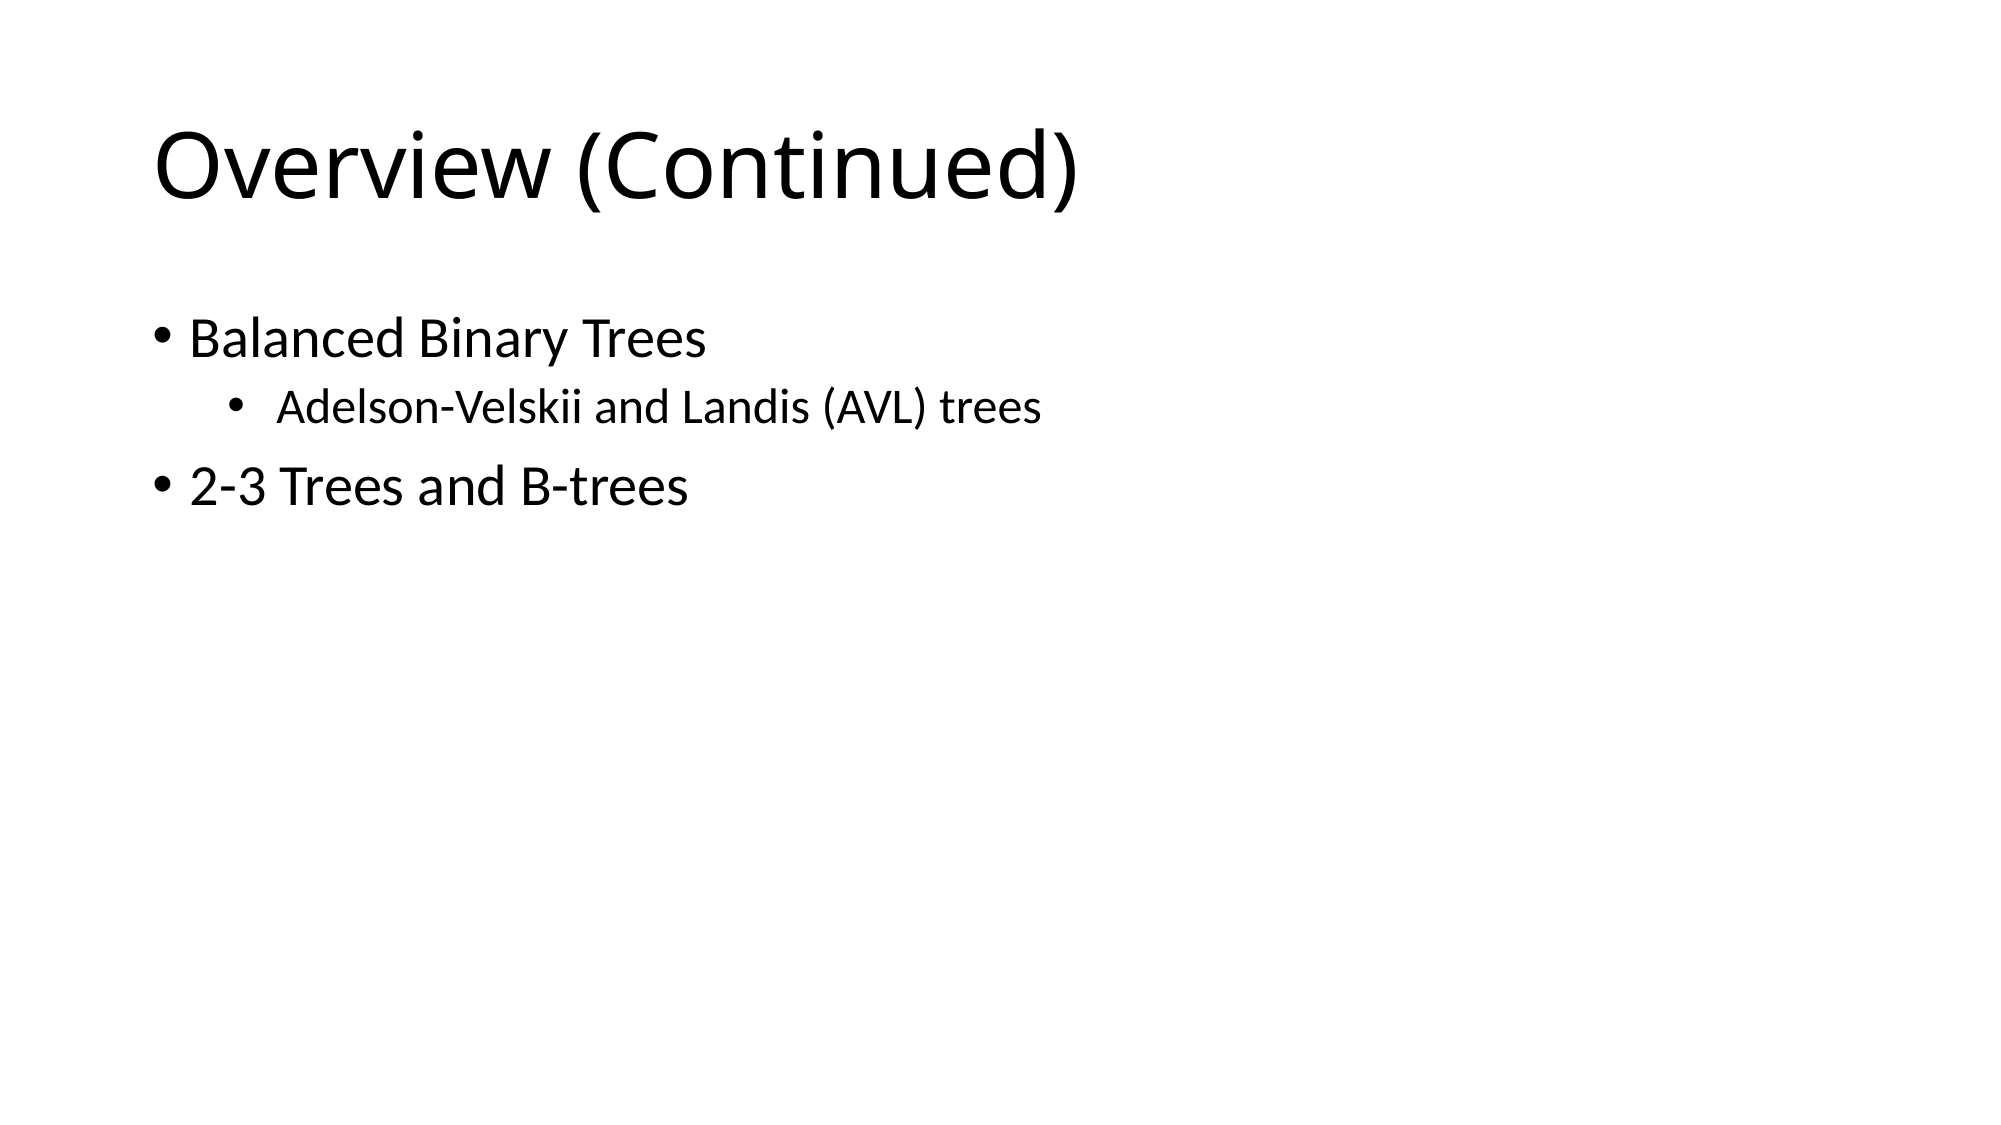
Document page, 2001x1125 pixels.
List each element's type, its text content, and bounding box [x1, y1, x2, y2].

title Overview (Continued) [137, 59, 1863, 278]
list Balanced Binary Trees Adelson-Velskii and Landis (AVL) trees 2-3 Trees and B-trees [137, 299, 1863, 1014]
